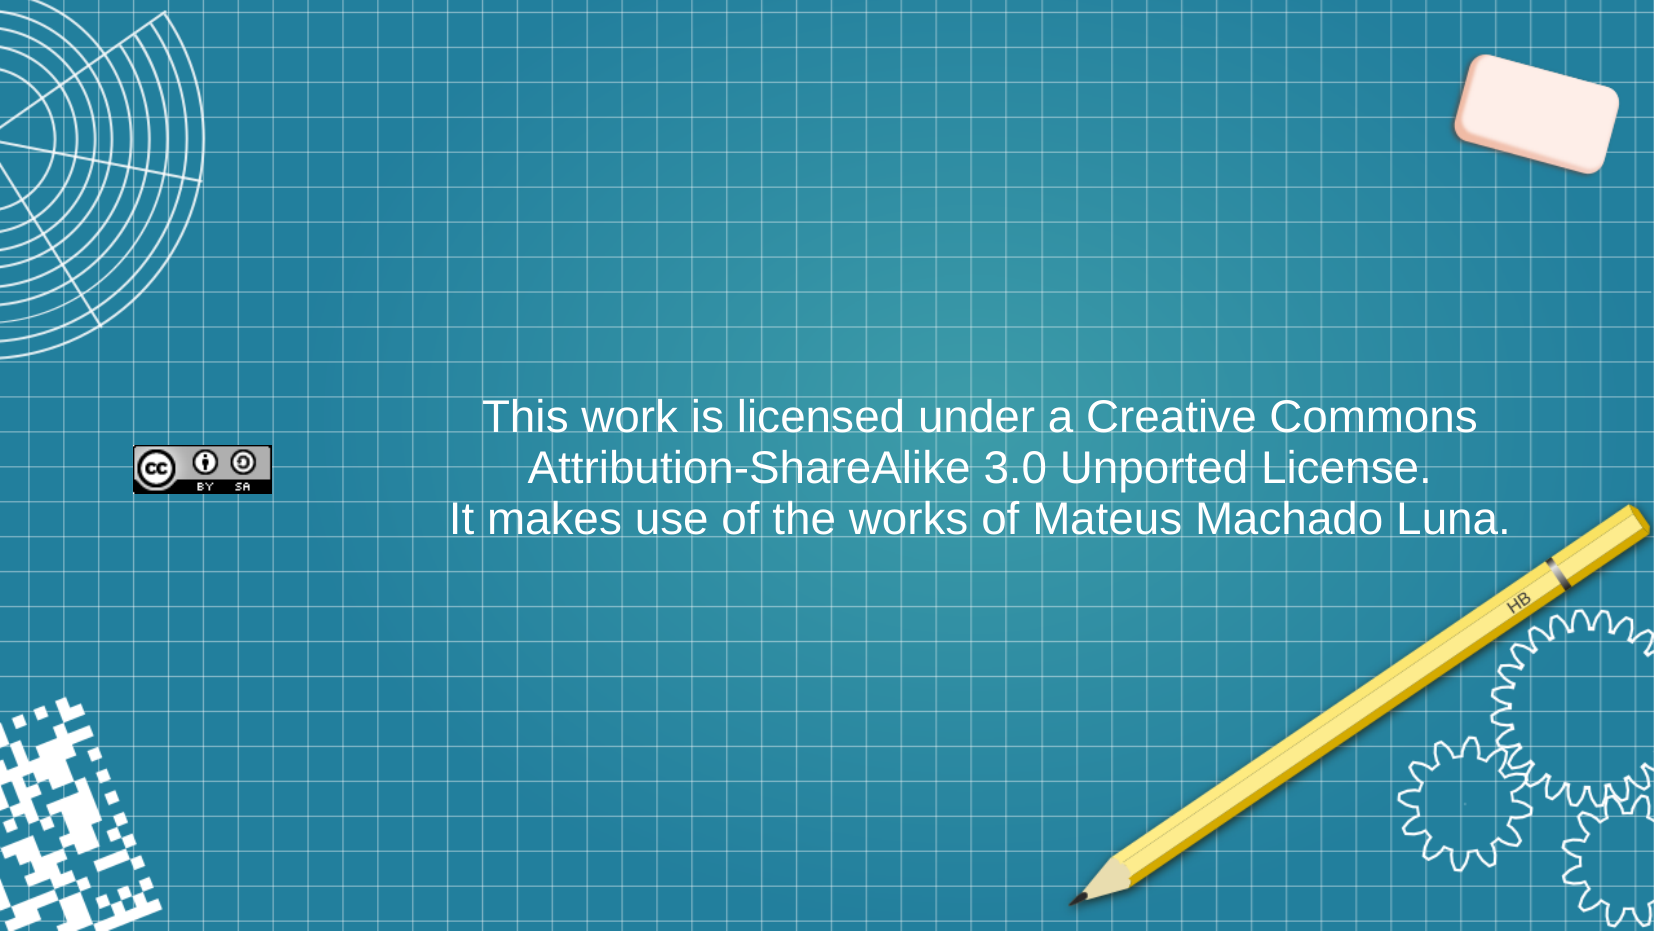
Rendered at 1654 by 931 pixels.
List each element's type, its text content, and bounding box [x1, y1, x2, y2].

picture [0, 0, 1654, 931]
title This work is licensed under a Creative Commons Attribution-ShareAlike 3.0 Unported License. It makes use of the works of Mateus Machado Luna. [389, 389, 1571, 546]
